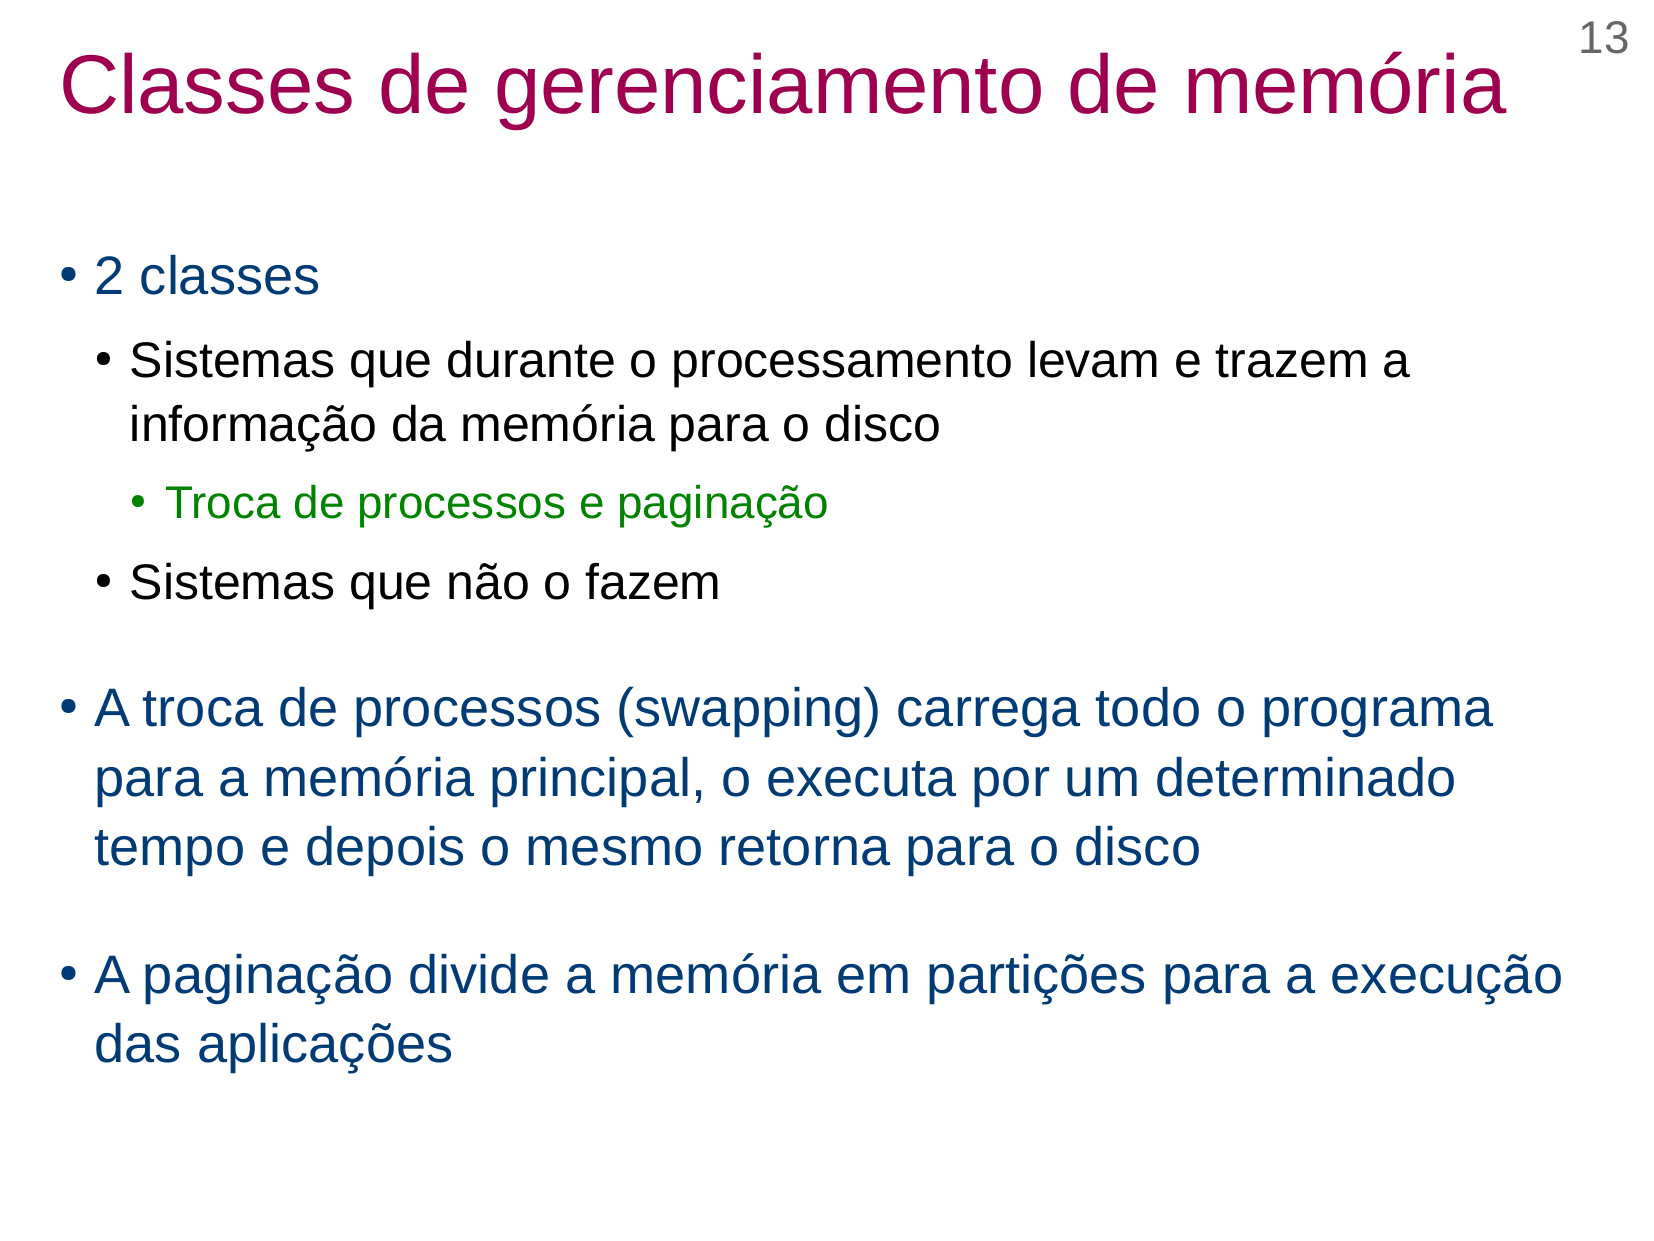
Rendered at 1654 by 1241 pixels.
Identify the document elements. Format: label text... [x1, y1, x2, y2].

list 2 classes Sistemas que durante o processamento levam e trazem a informação da memória para o disco Troca de processos e paginação Sistemas que não o fazem A troca de processos (swapping) carrega todo o programa para a memória principal, o executa por um determinado tempo e depois o mesmo retorna para o disco A paginação divide a memória em partições para a execução das aplicações [59, 236, 1595, 1211]
title Classes de gerenciamento de memória [59, 29, 1595, 148]
